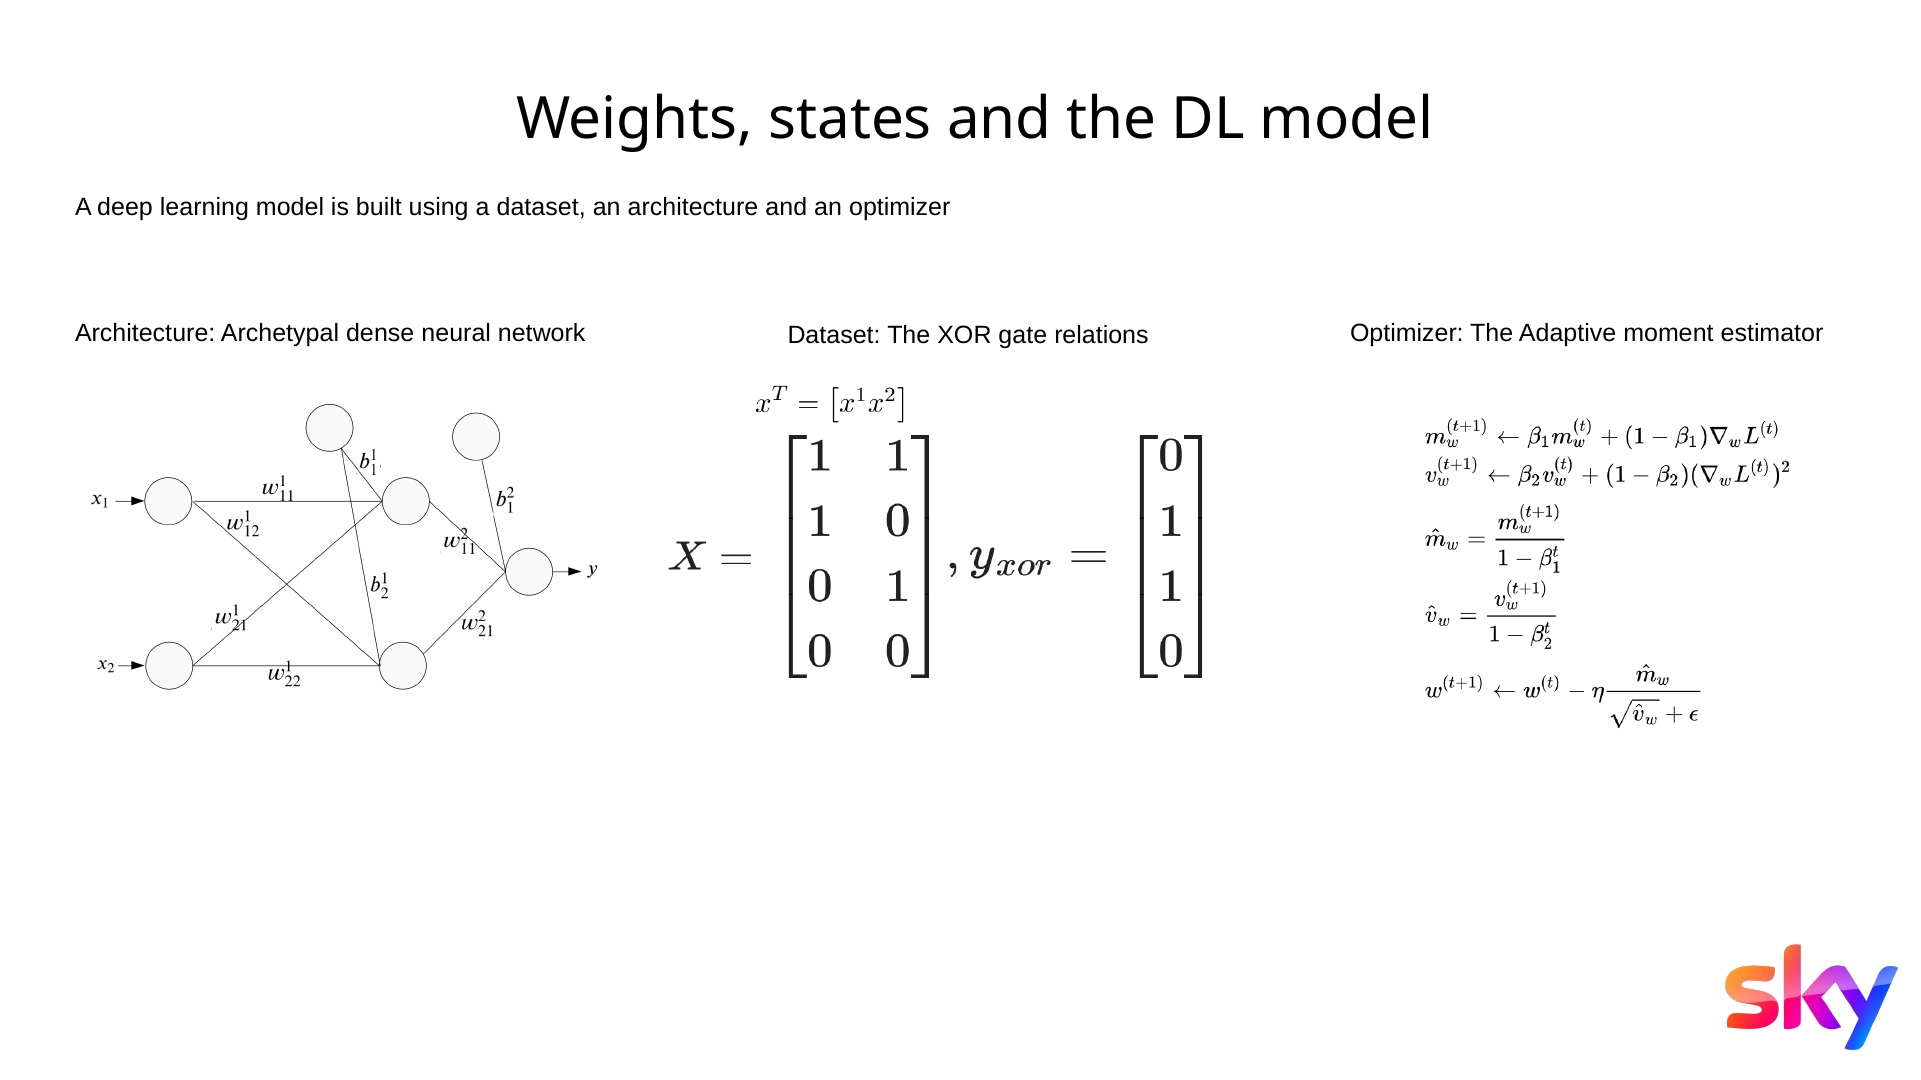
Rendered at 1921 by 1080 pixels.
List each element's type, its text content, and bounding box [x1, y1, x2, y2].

picture [75, 397, 598, 717]
title Weights, states and the DL model [112, 38, 1837, 151]
picture [1386, 409, 1801, 740]
picture [625, 375, 1226, 717]
subtitle A deep learning model is built using a dataset, an architecture and an optimizer [75, 150, 1876, 263]
text_box Optimizer: The Adaptive moment estimator [1350, 262, 1913, 376]
text_box Architecture: Archetypal dense neural network [75, 262, 751, 376]
text_box Dataset: The XOR gate relations [787, 264, 1238, 378]
picture [1725, 944, 1898, 1051]
